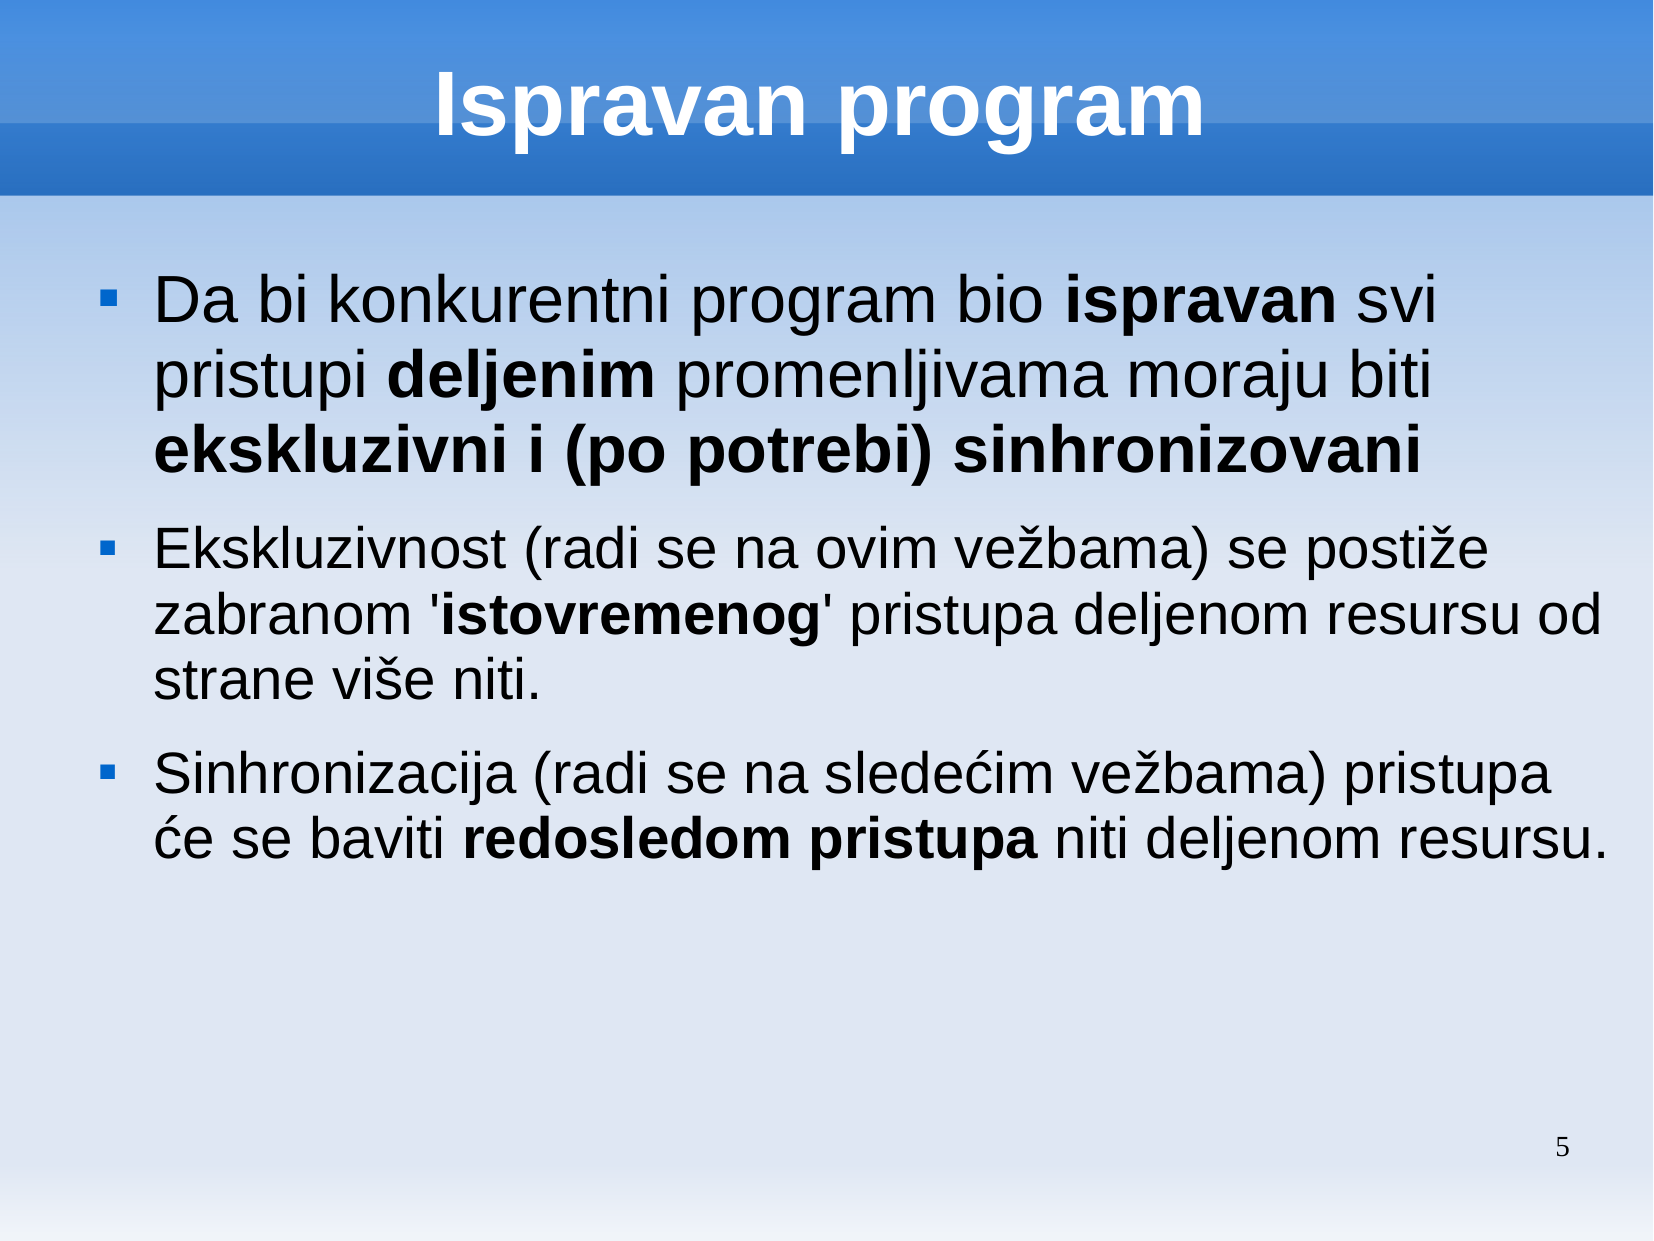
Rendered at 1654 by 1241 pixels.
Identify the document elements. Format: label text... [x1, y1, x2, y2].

picture [0, 0, 1654, 1241]
list Da bi konkurentni program bio ispravan svi pristupi deljenim promenljivama moraju biti ekskluzivni i (po potrebi) sinhronizovani Ekskluzivnost (radi se na ovim vežbama) se postiže zabranom 'istovremenog' pristupa deljenom resursu od strane više niti. Sinhronizacija (radi se na sledećim vežbama) pristupa će se baviti redosledom pristupa niti deljenom resursu. [82, 262, 1613, 1082]
title Ispravan program [76, 0, 1565, 208]
